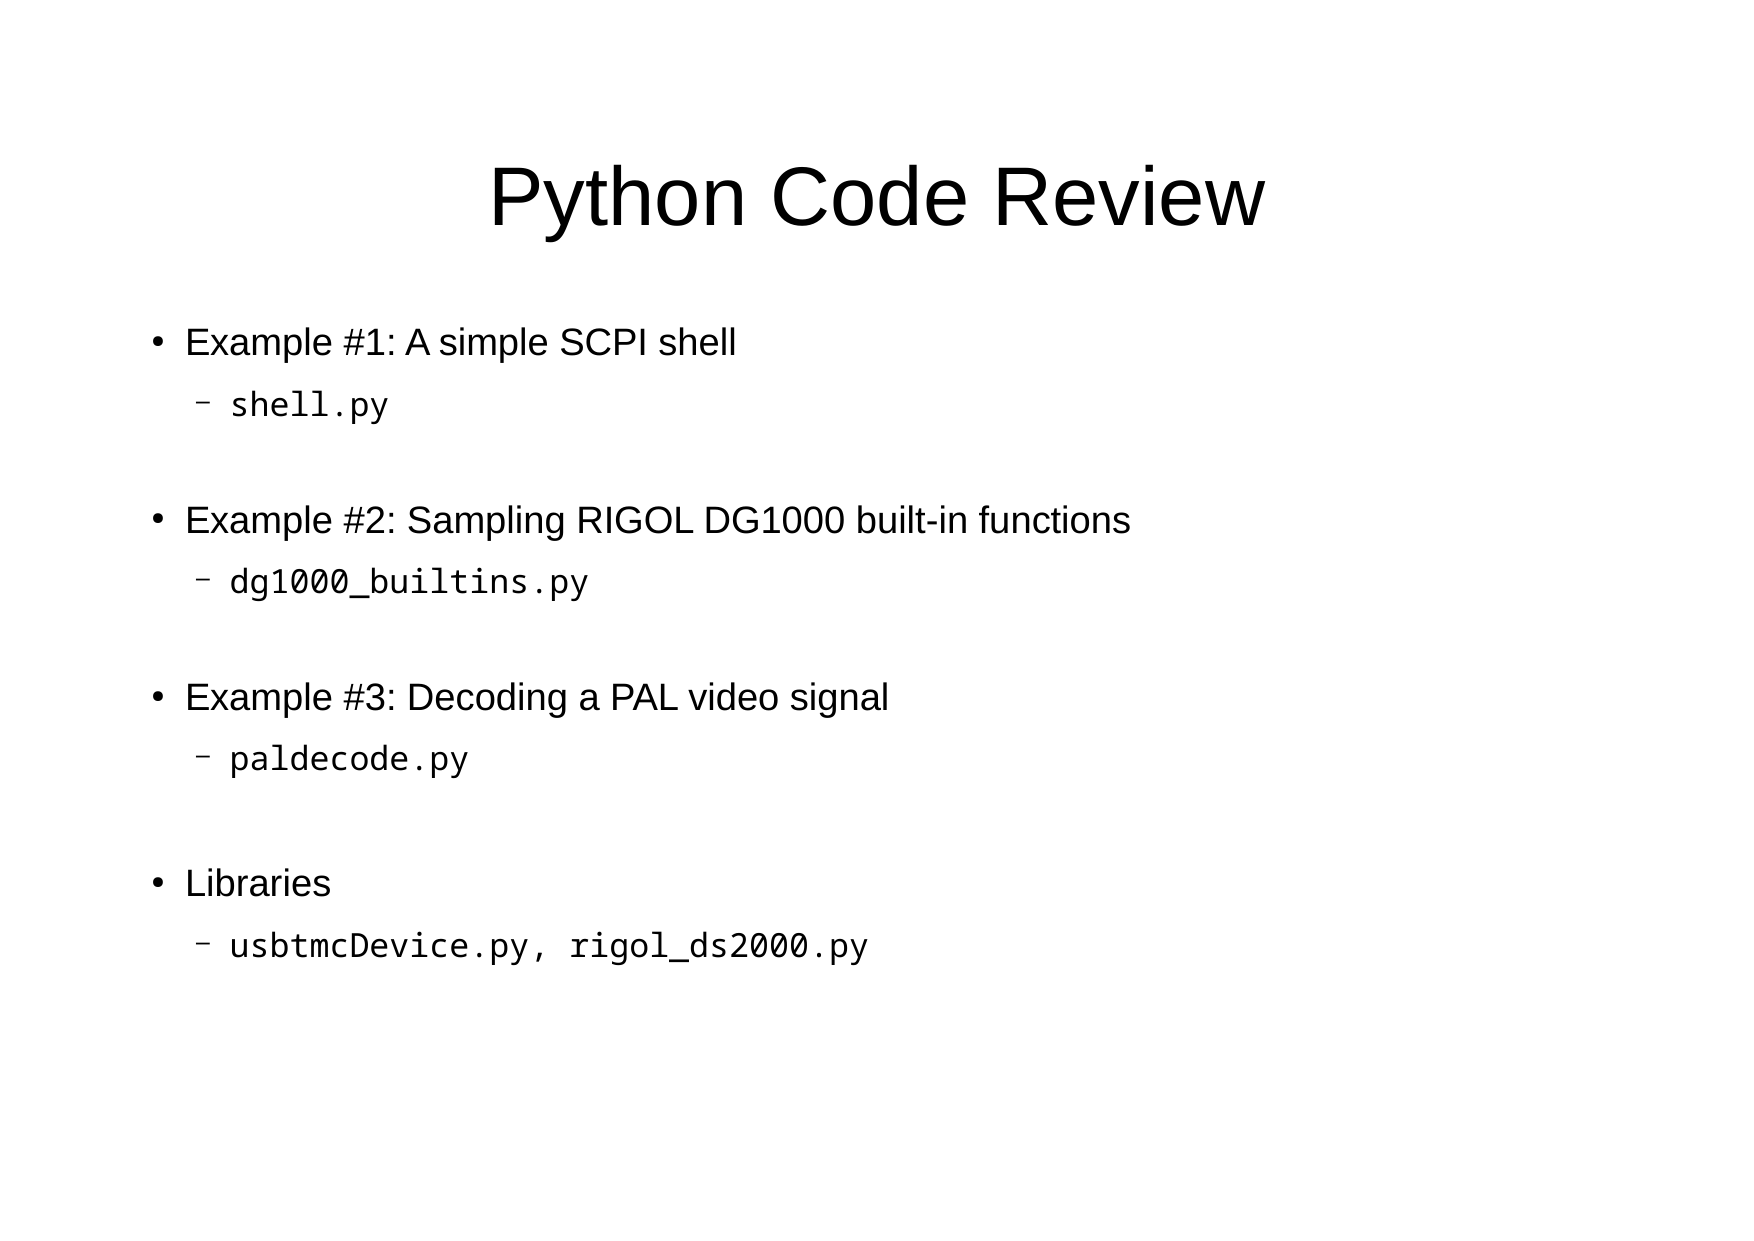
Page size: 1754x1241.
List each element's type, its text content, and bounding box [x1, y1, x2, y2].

list Example #1: A simple SCPI shell shell.py Example #2: Sampling RIGOL DG1000 built-in functions dg1000_builtins.py Example #3: Decoding a PAL video signal paldecode.py Libraries usbtmcDevice.py, rigol_ds2000.py [140, 321, 1581, 973]
title Python Code Review [140, 103, 1614, 291]
